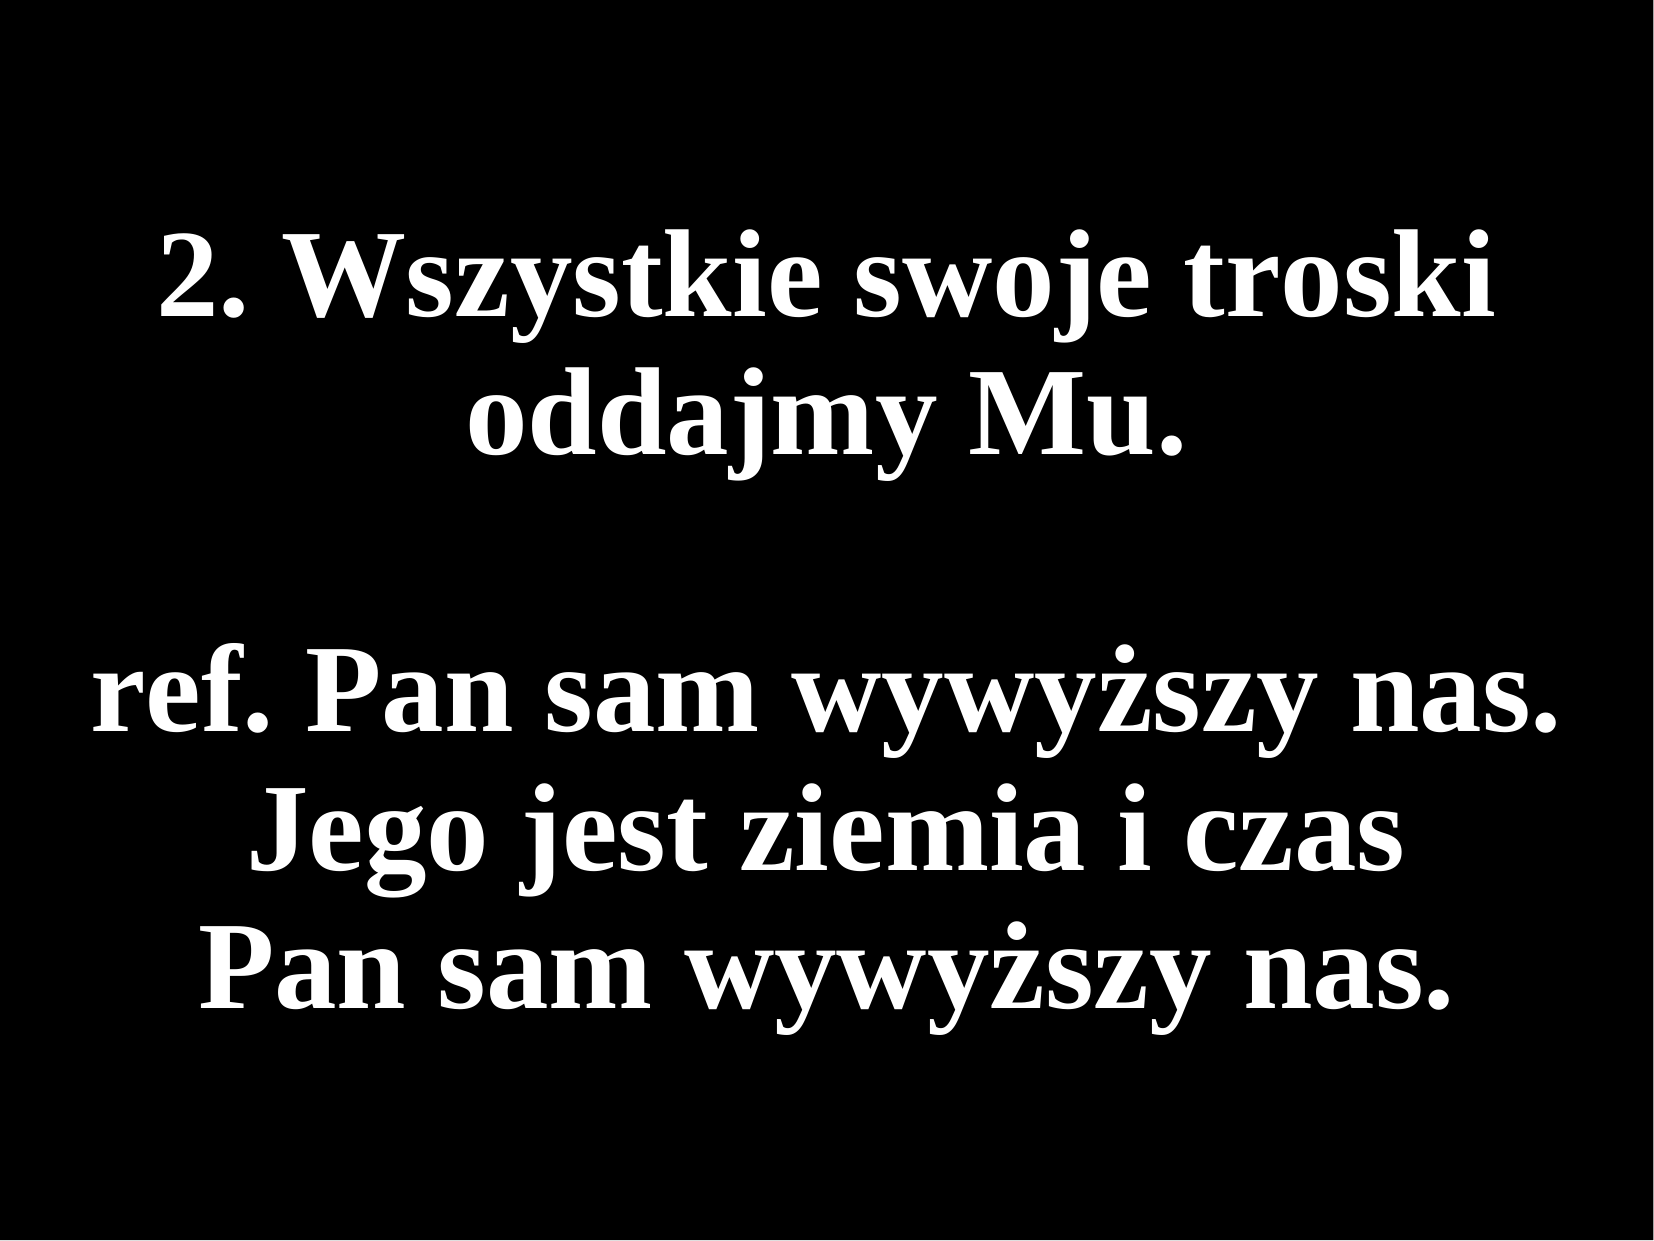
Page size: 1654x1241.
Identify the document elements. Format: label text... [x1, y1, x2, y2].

title 2. Wszystkie swoje troski oddajmy Mu. ref. Pan sam wywyższy nas. Jego jest ziemia i czas Pan sam wywyższy nas. [0, 0, 1654, 1241]
